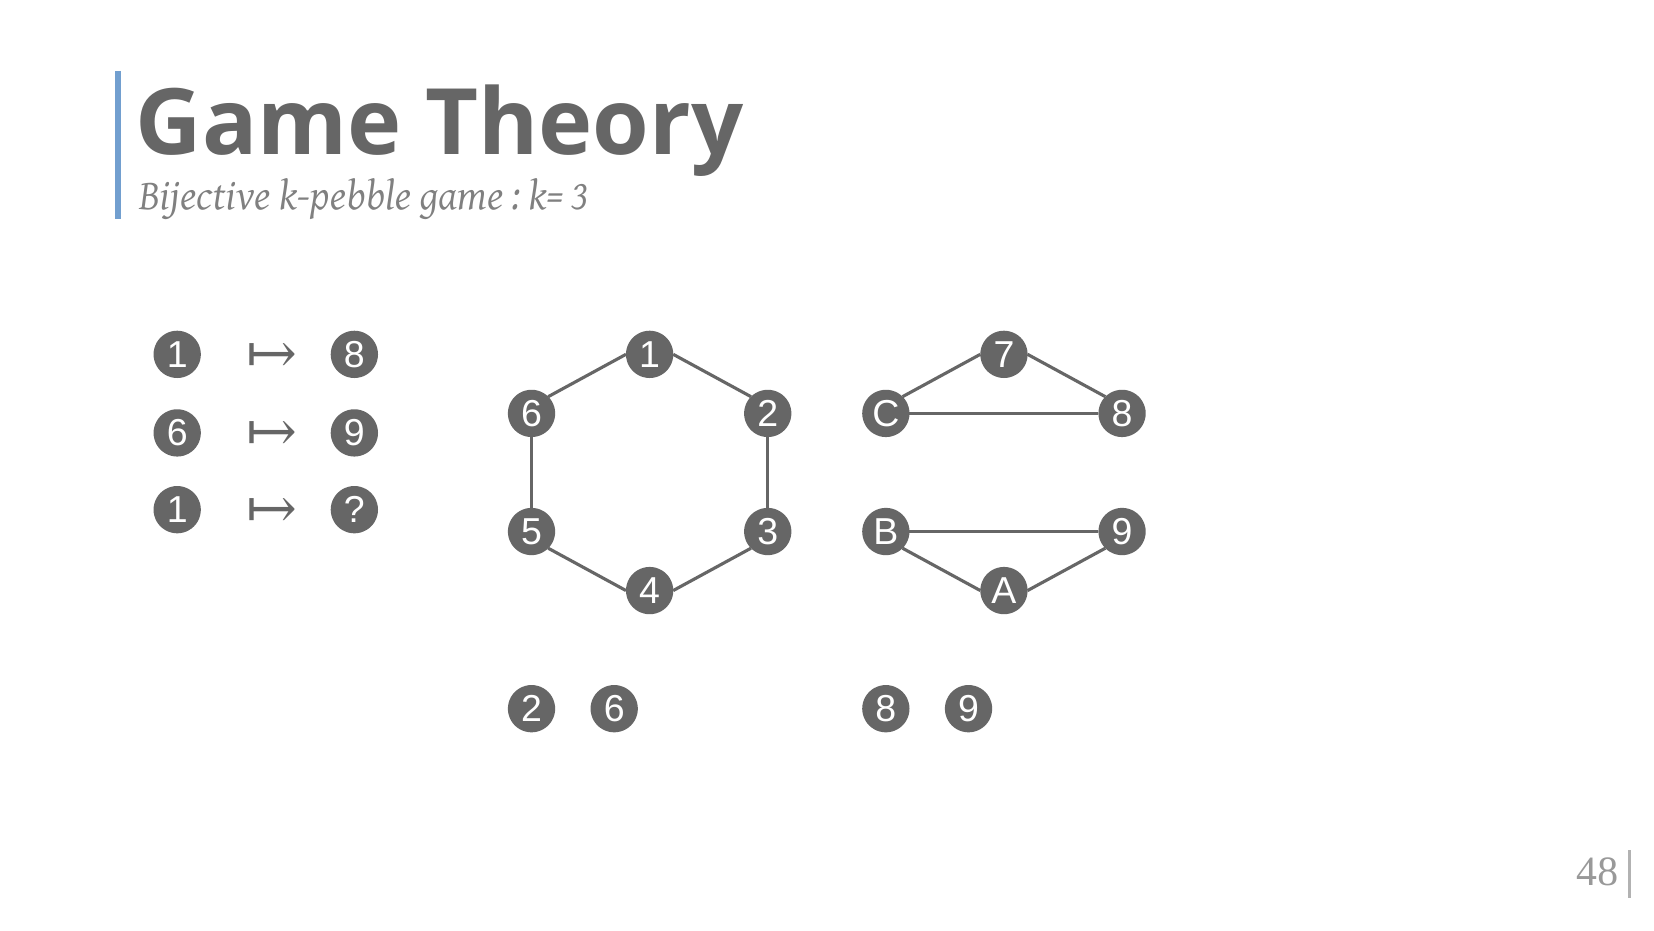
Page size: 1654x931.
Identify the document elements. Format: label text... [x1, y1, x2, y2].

text_box 8 [1098, 389, 1146, 438]
text_box 5 [507, 507, 556, 556]
text_box ↦ [230, 318, 308, 388]
text_box 3 [744, 507, 792, 556]
text_box 9 [330, 409, 379, 457]
text_box A [980, 566, 1028, 615]
text_box 9 [944, 685, 993, 733]
text_box ↦ [230, 397, 308, 467]
text_box 1 [153, 486, 201, 534]
text_box 4 [626, 566, 674, 615]
text_box 9 [1098, 507, 1146, 556]
text_box 1 [626, 330, 674, 379]
title Game Theory [135, 60, 1601, 178]
text_box 6 [590, 685, 638, 733]
text_box 7 [980, 330, 1028, 379]
text_box C [862, 389, 910, 438]
text_box ? [330, 486, 379, 534]
text_box 6 [153, 409, 201, 457]
text_box B [862, 507, 910, 556]
text_box 2 [744, 389, 792, 437]
text_box 8 [862, 685, 910, 733]
text_box ↦ [230, 474, 308, 544]
text_box 8 [330, 330, 379, 379]
text_box 1 [153, 330, 201, 379]
text_box 6 [507, 389, 556, 437]
text_box 2 [507, 685, 556, 733]
text_box Bijective k-pebble game : k= 3 [124, 165, 721, 229]
